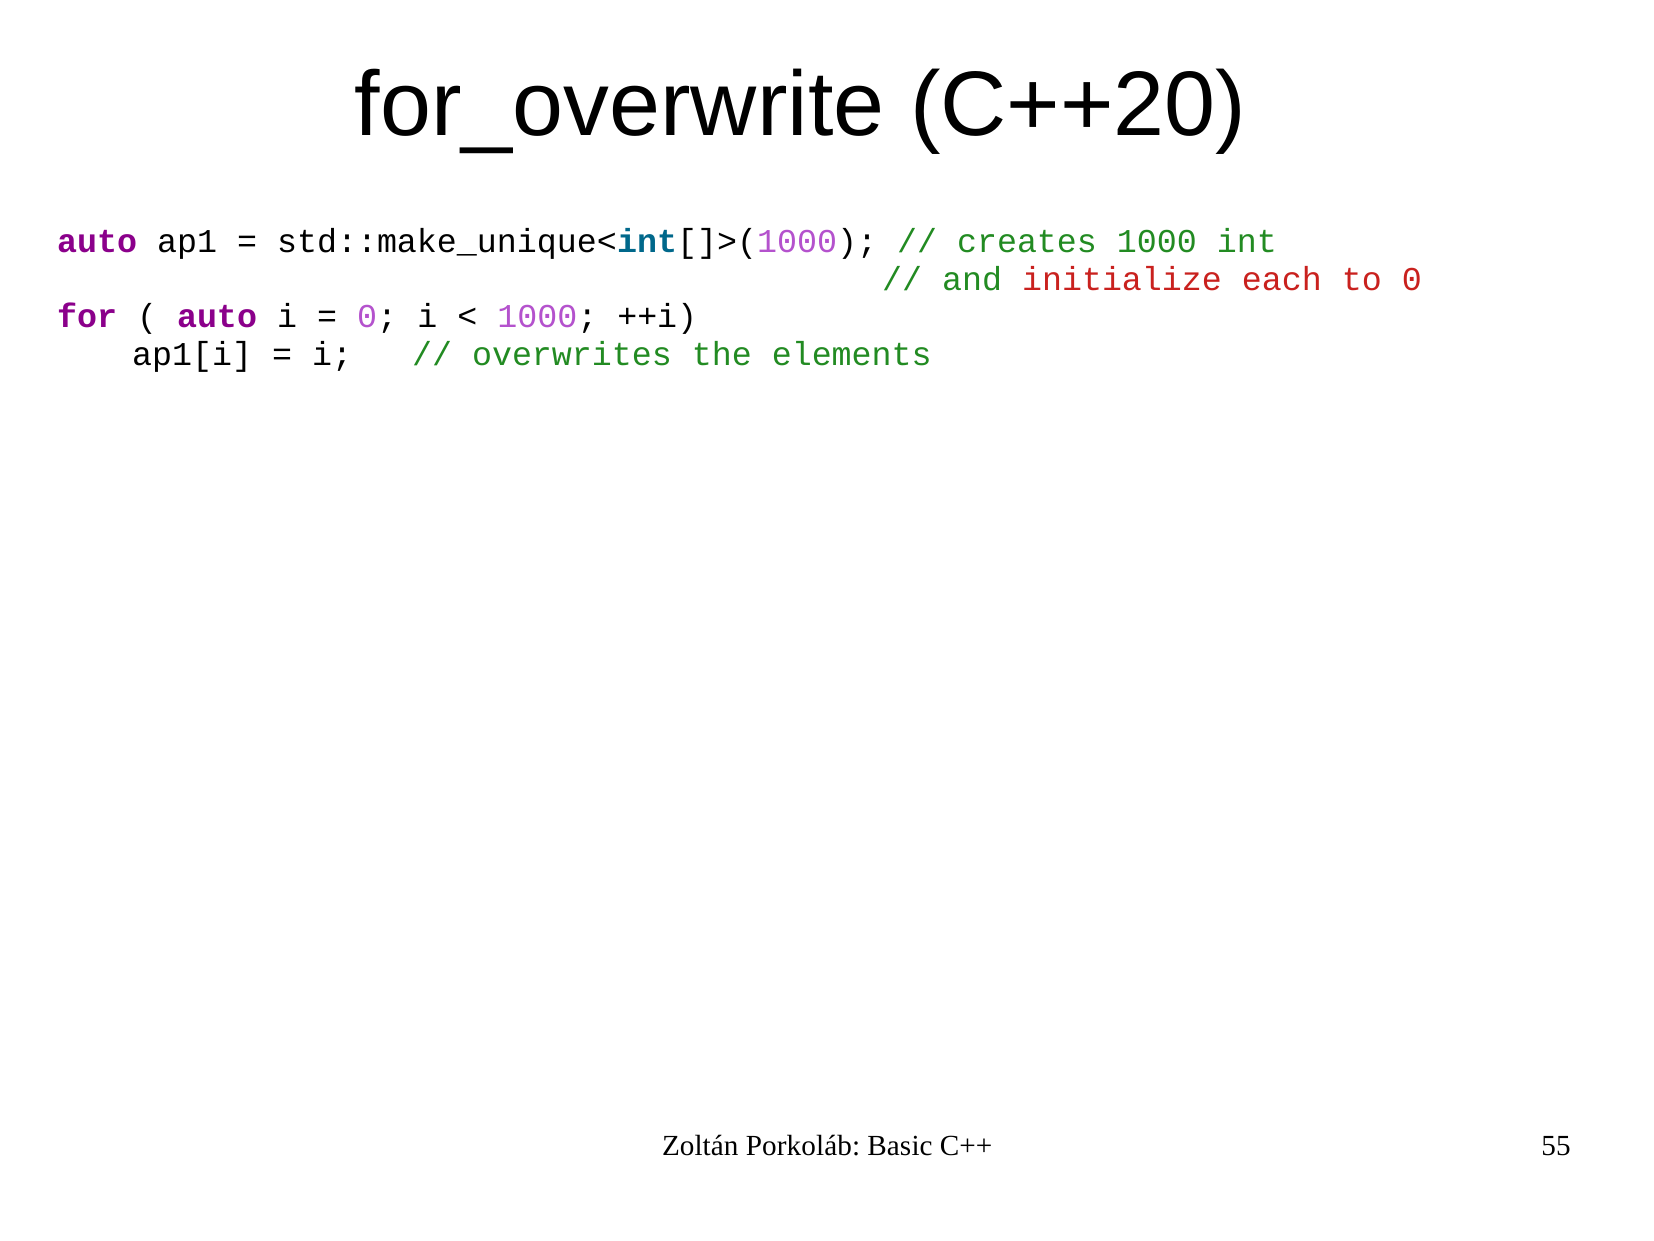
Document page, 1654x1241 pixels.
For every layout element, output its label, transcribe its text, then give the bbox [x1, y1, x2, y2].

title for_overwrite (C++20) [56, 0, 1546, 208]
text_box auto ap1 = std::make_unique<int[]>(1000); // creates 1000 int // and initialize each to 0 for ( auto i = 0; i < 1000; ++i) ap1[i] = i; // overwrites the elements [56, 224, 1621, 1126]
